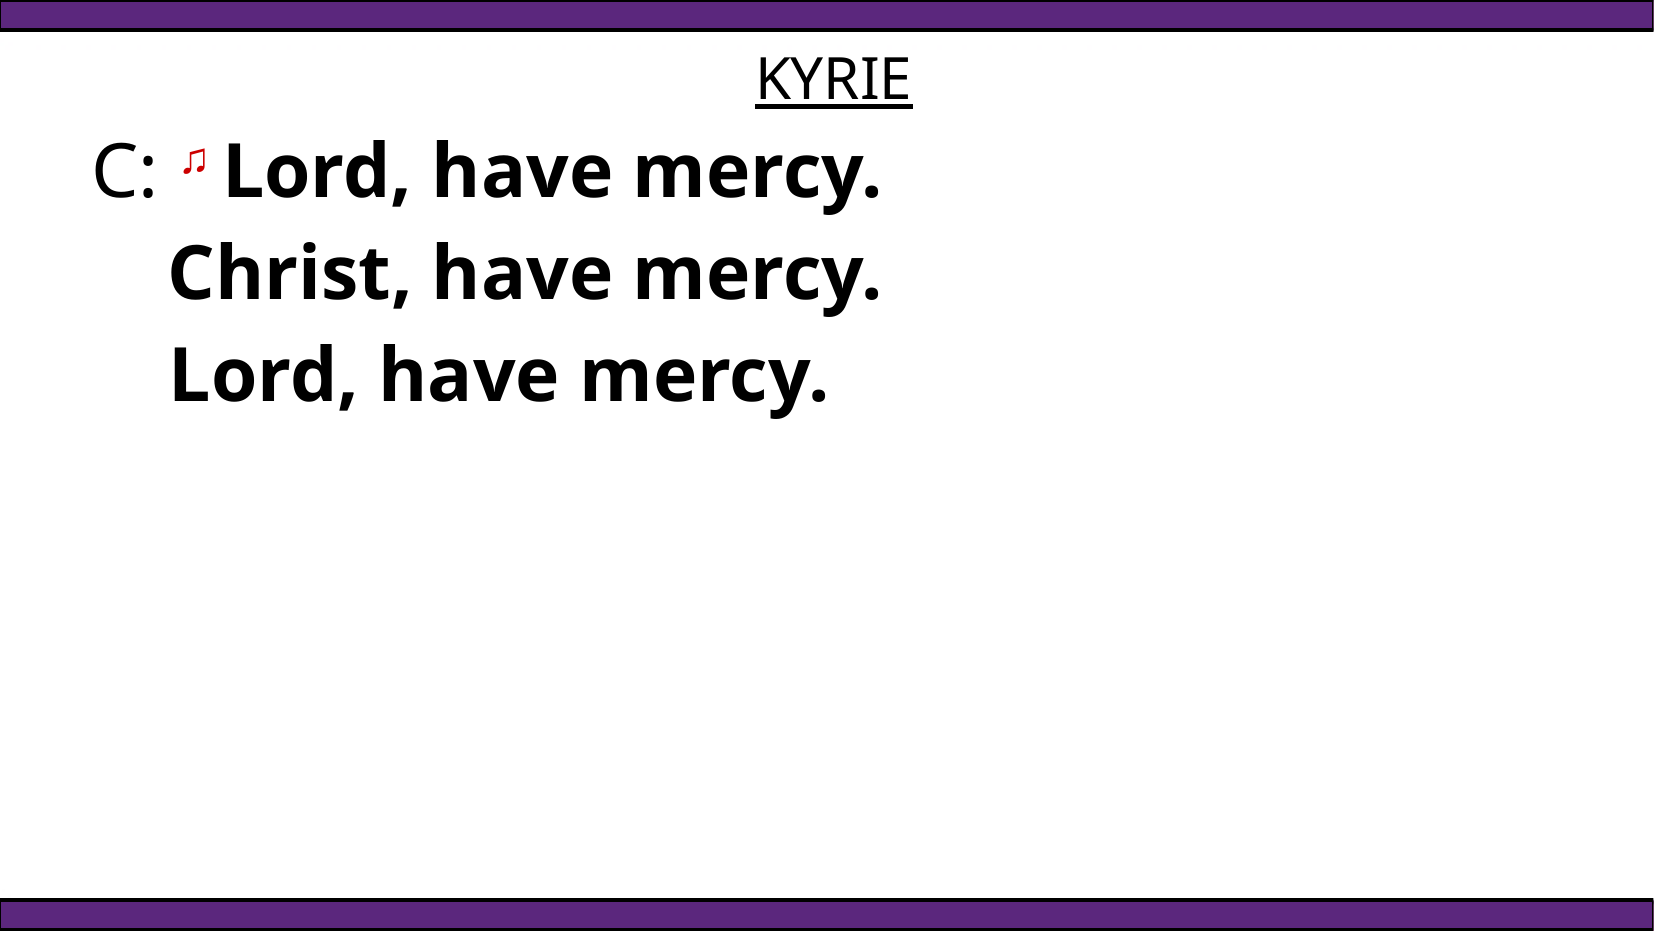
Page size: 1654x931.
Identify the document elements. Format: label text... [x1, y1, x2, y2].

text_box KYRIE C: ♫ Lord, have mercy. Christ, have mercy. Lord, have mercy. [76, 30, 1592, 422]
picture [0, 31, 1654, 900]
text_box [0, 0, 1654, 31]
text_box [0, 900, 1654, 931]
